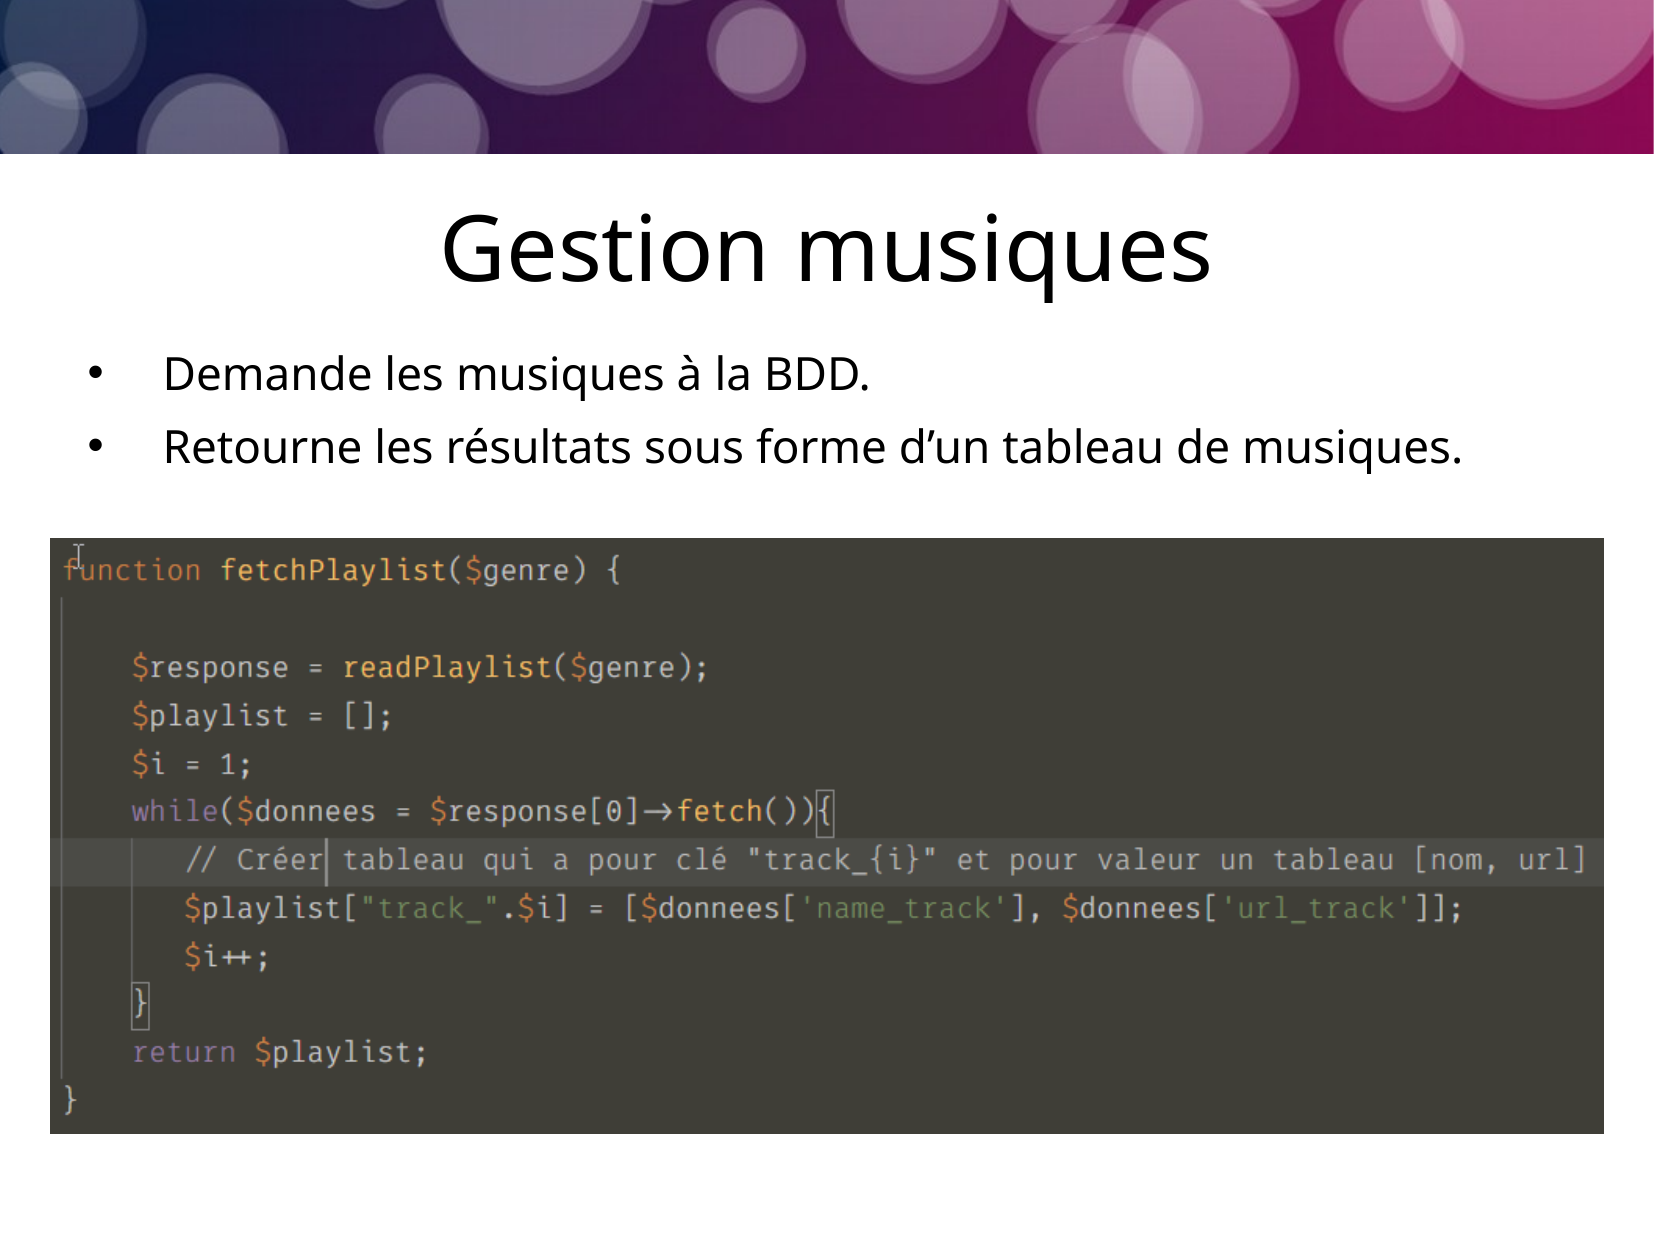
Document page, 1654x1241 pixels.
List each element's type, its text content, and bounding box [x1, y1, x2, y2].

picture [50, 538, 1604, 1134]
title Gestion musiques [82, 159, 1571, 331]
list Demande les musiques à la BDD. Retourne les résultats sous forme d’un tableau de musiques. [87, 355, 1590, 515]
